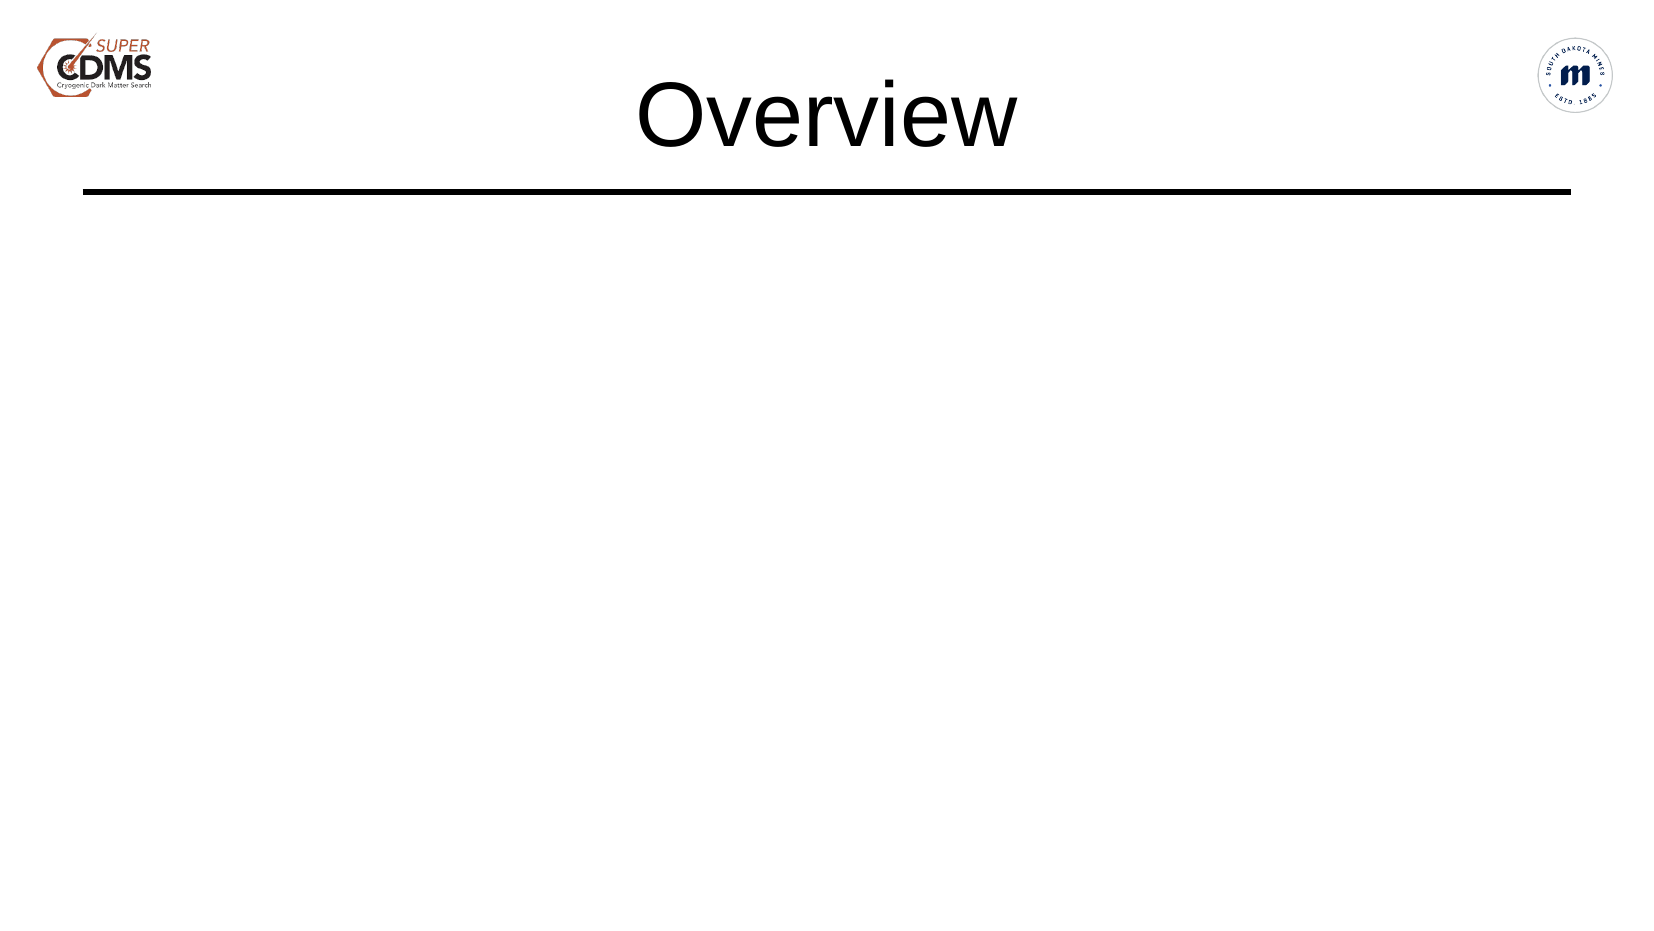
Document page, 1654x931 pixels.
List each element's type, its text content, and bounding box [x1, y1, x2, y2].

picture [37, 32, 151, 97]
title Overview [82, 37, 1571, 193]
picture [1571, 37, 1613, 113]
